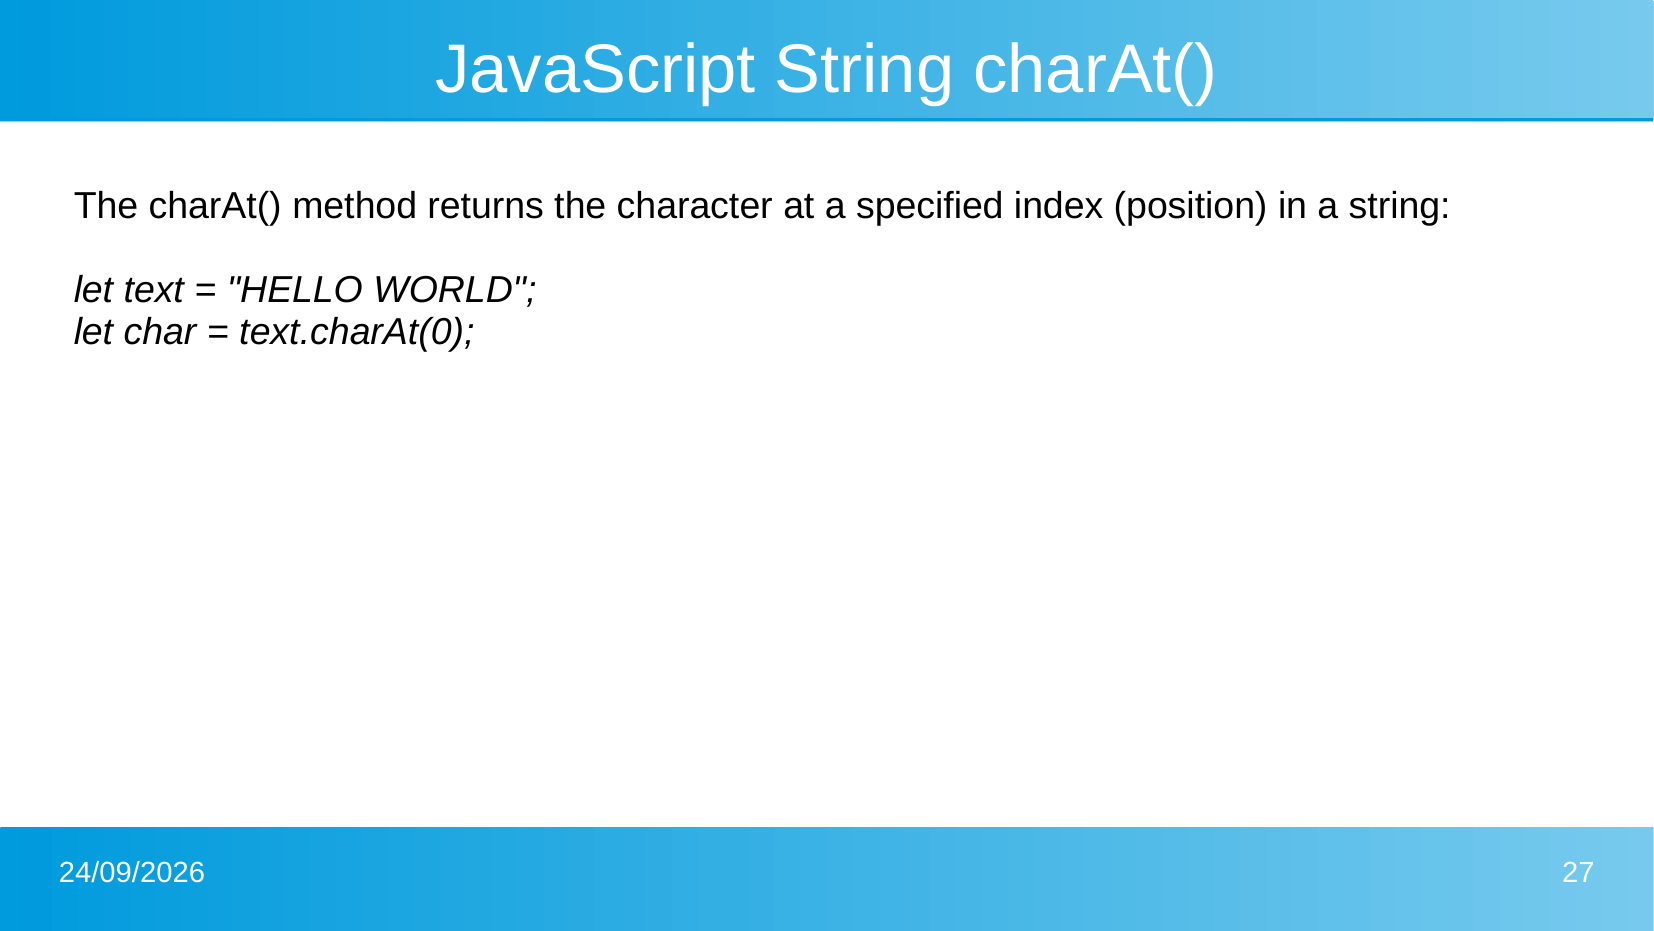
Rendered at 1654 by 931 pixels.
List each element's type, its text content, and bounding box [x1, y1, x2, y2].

text_box The charAt() method returns the character at a specified index (position) in a string: let text = "HELLO WORLD"; let char = text.charAt(0); [59, 177, 1625, 360]
title JavaScript String charAt() [59, 29, 1595, 108]
